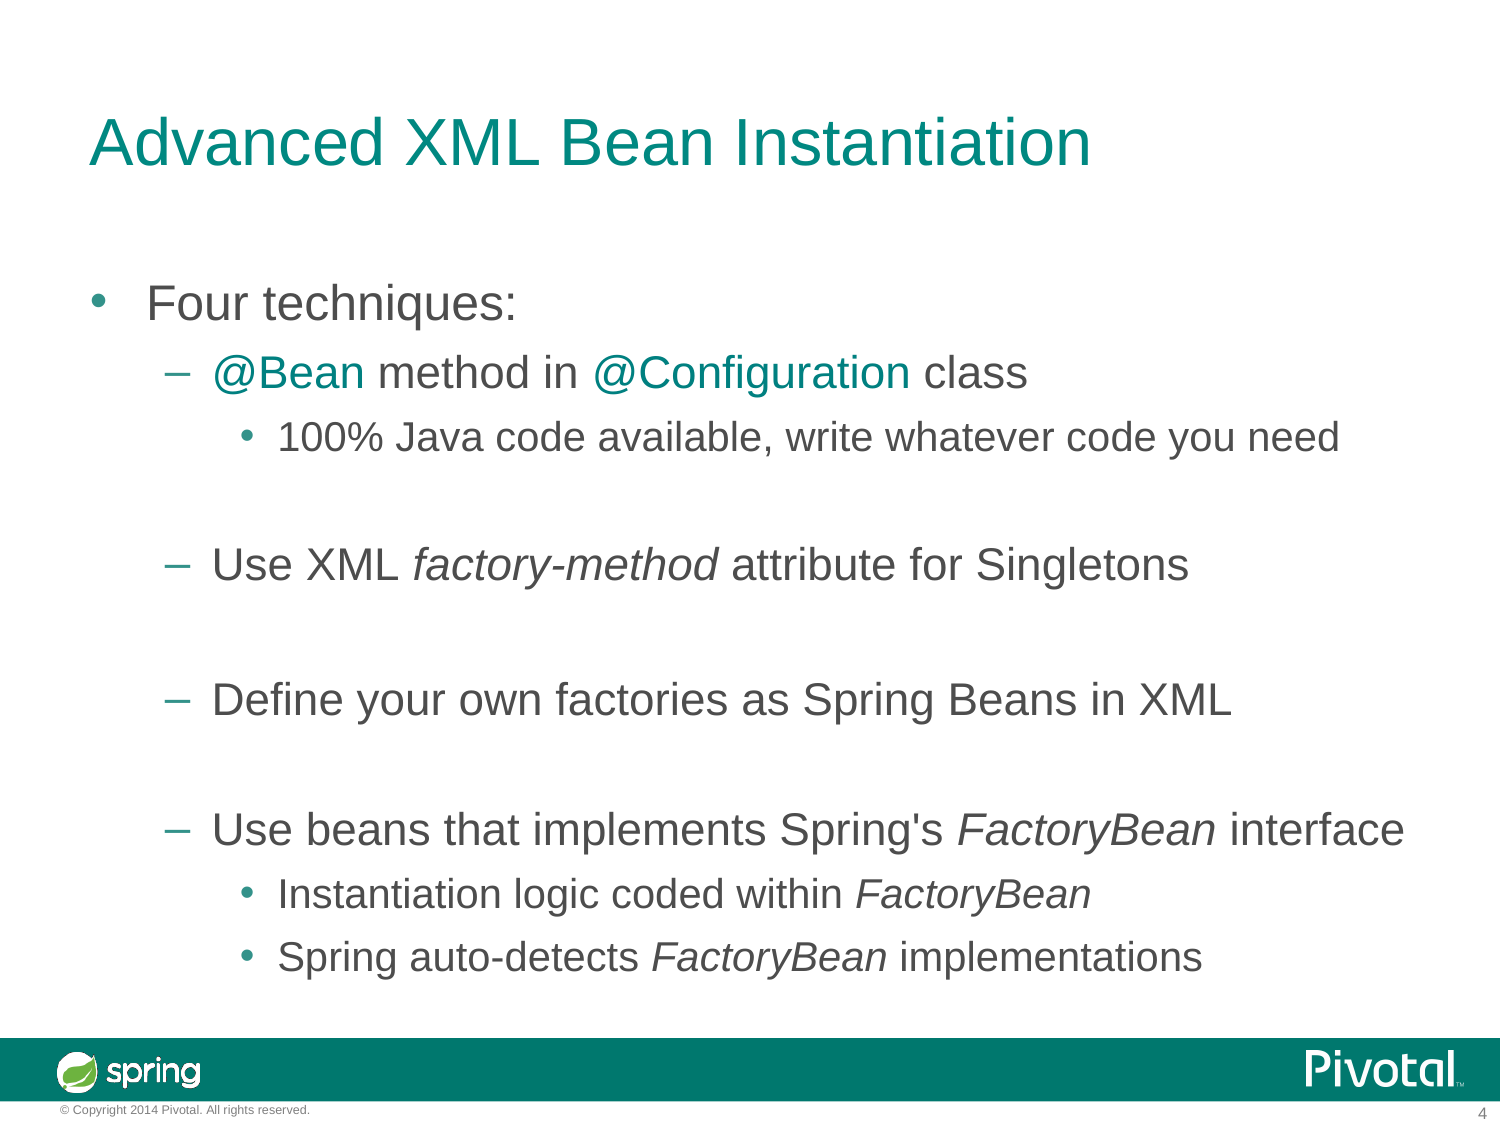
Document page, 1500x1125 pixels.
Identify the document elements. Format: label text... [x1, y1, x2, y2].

picture [1306, 1050, 1464, 1087]
picture [32, 1041, 210, 1103]
title Advanced XML Bean Instantiation [75, 45, 1426, 233]
list Four techniques: @Bean method in @Configuration class 100% Java code available, write whatever code you need Use XML factory-method attribute for Singletons Define your own factories as Spring Beans in XML Use beans that implements Spring's FactoryBean interface Instantiation logic coded within FactoryBean Spring auto-detects FactoryBean implementations [75, 262, 1426, 988]
